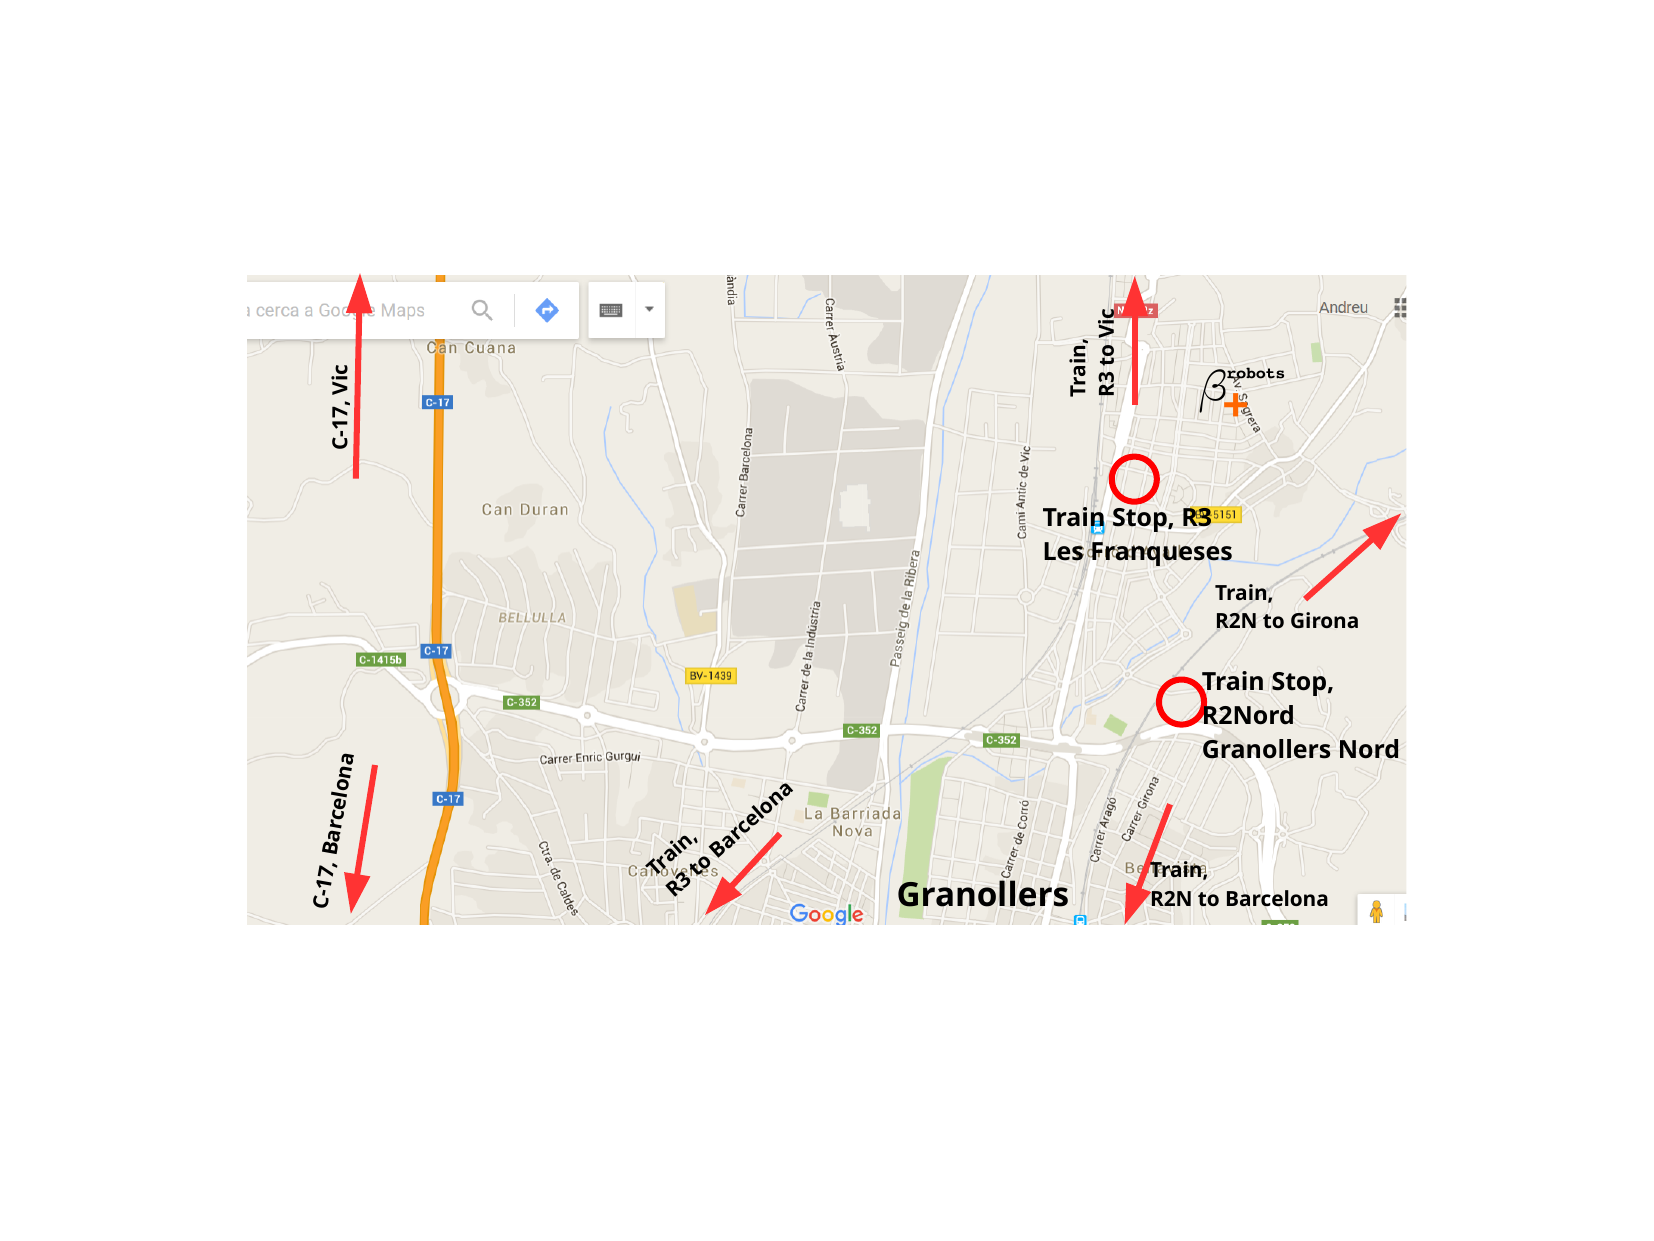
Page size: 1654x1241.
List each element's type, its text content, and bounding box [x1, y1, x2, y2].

text_box Granollers [881, 864, 1086, 927]
text_box Train, R3 to Vic [1055, 279, 1131, 412]
text_box + [1207, 371, 1268, 438]
picture [1163, 683, 1187, 721]
text_box Train, R2N to Barcelona [1135, 848, 1355, 924]
picture [247, 275, 1407, 925]
text_box Train, R2N to Girona [1200, 570, 1388, 646]
text_box Train Stop, R2Nord Granollers Nord [1187, 656, 1423, 780]
text_box C-17, Barcelona [295, 726, 374, 928]
text_box Train, R3 to Barcelona [624, 731, 824, 921]
text_box Train Stop, R3 Les Franqueses [1027, 492, 1247, 580]
text_box C-17, Vic [317, 336, 355, 465]
